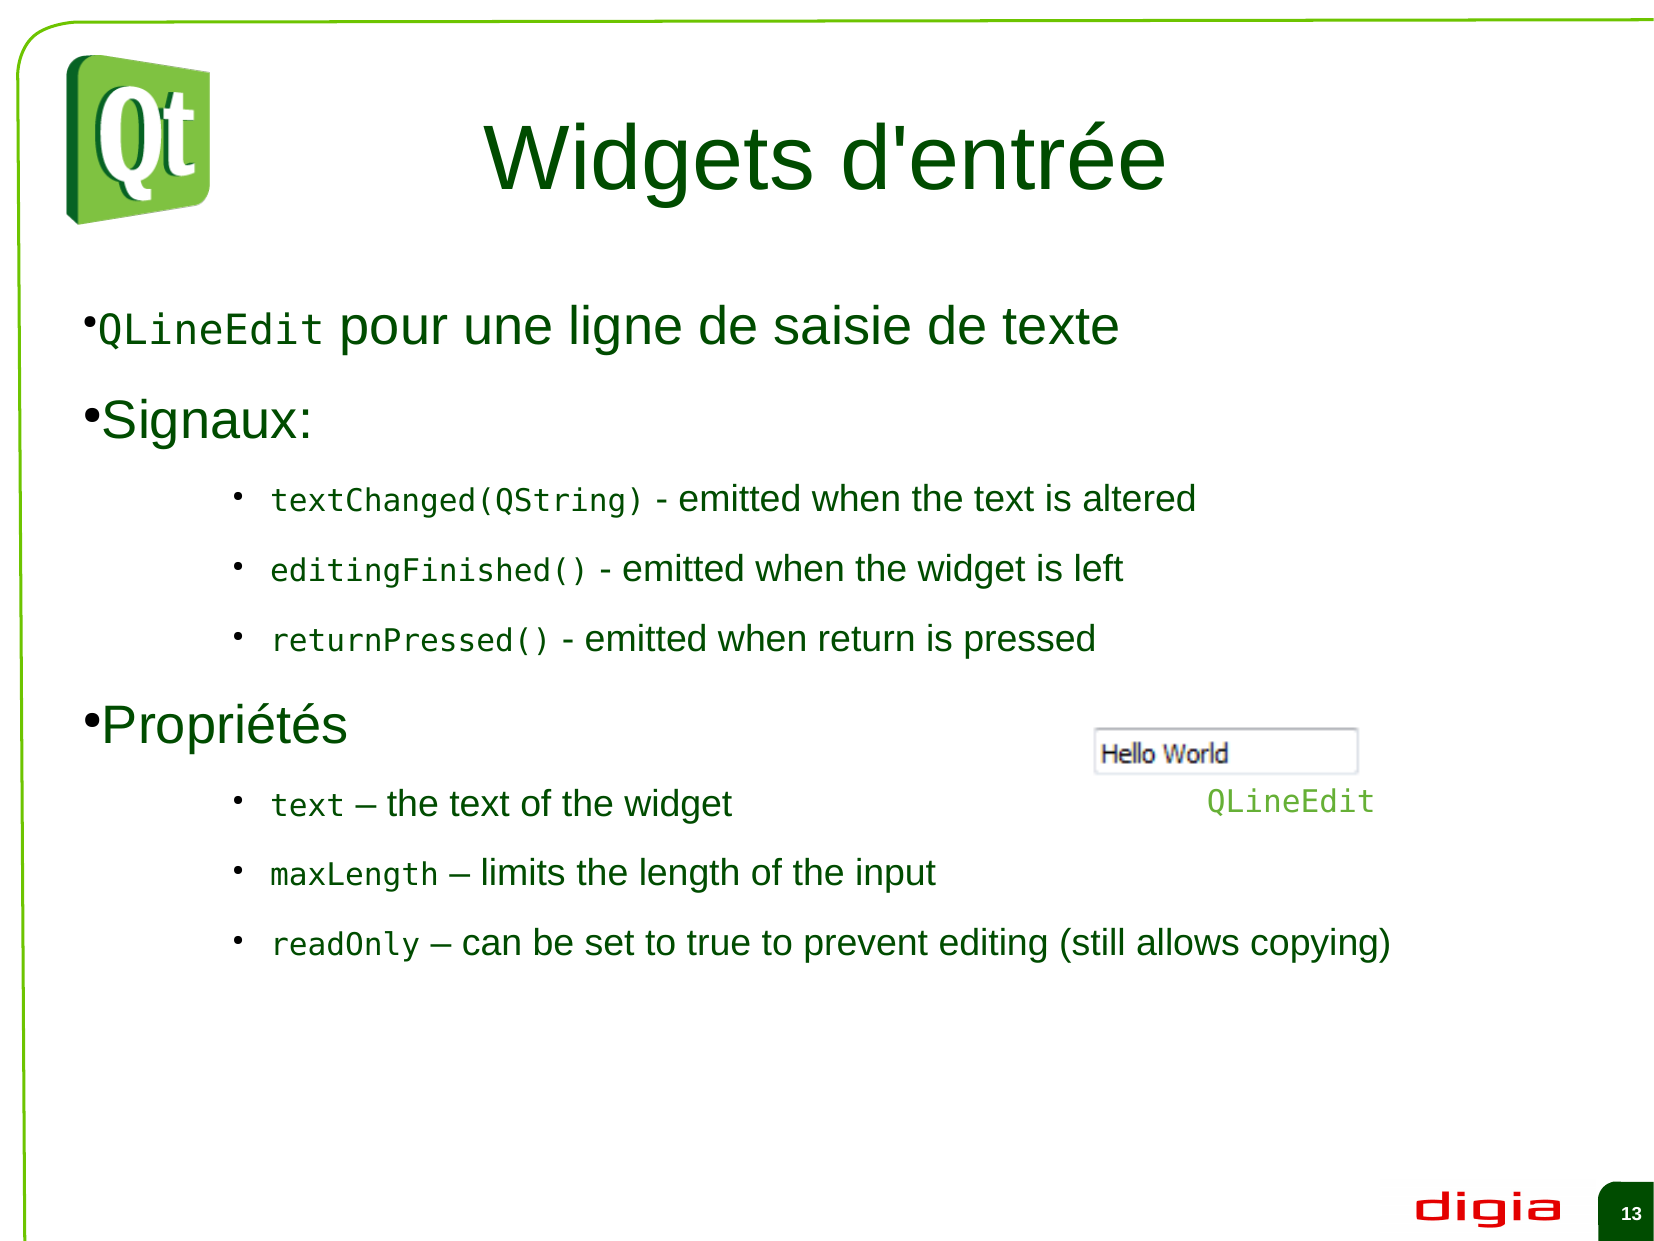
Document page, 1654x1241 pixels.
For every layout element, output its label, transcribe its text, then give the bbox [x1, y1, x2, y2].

list QLineEdit pour une ligne de saisie de texte Signaux: textChanged(QString) - emitted when the text is altered editingFinished() - emitted when the widget is left returnPressed() - emitted when return is pressed Propriétés text – the text of the widget maxLength – limits the length of the input readOnly – can be set to true to prevent editing (still allows copying) [82, 290, 1571, 1094]
title Widgets d'entrée [82, 56, 1571, 250]
picture [1092, 726, 1362, 778]
text_box QLineEdit [1192, 775, 1391, 827]
